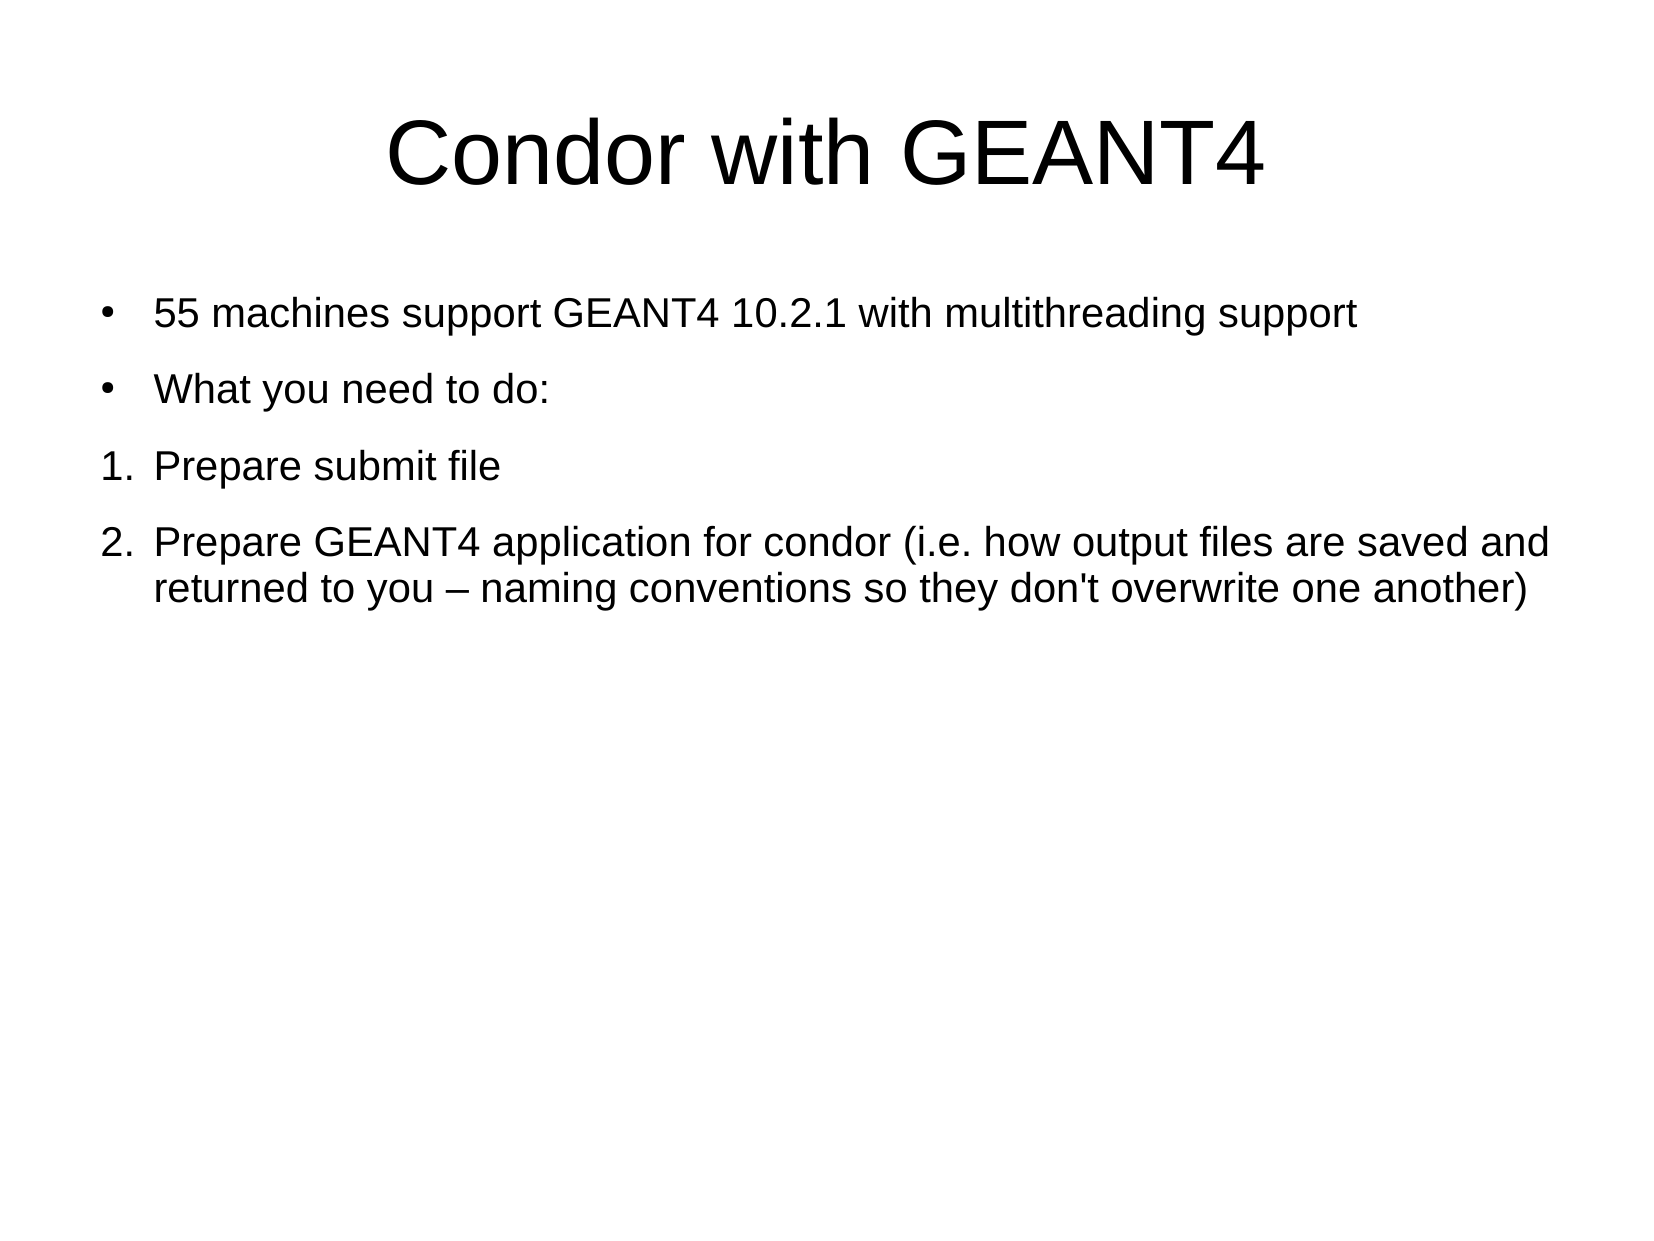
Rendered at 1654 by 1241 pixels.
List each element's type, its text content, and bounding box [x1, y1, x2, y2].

list 55 machines support GEANT4 10.2.1 with multithreading support What you need to do: Prepare submit file Prepare GEANT4 application for condor (i.e. how output files are saved and returned to you – naming conventions so they don't overwrite one another) [82, 290, 1571, 1010]
title Condor with GEANT4 [82, 49, 1571, 257]
